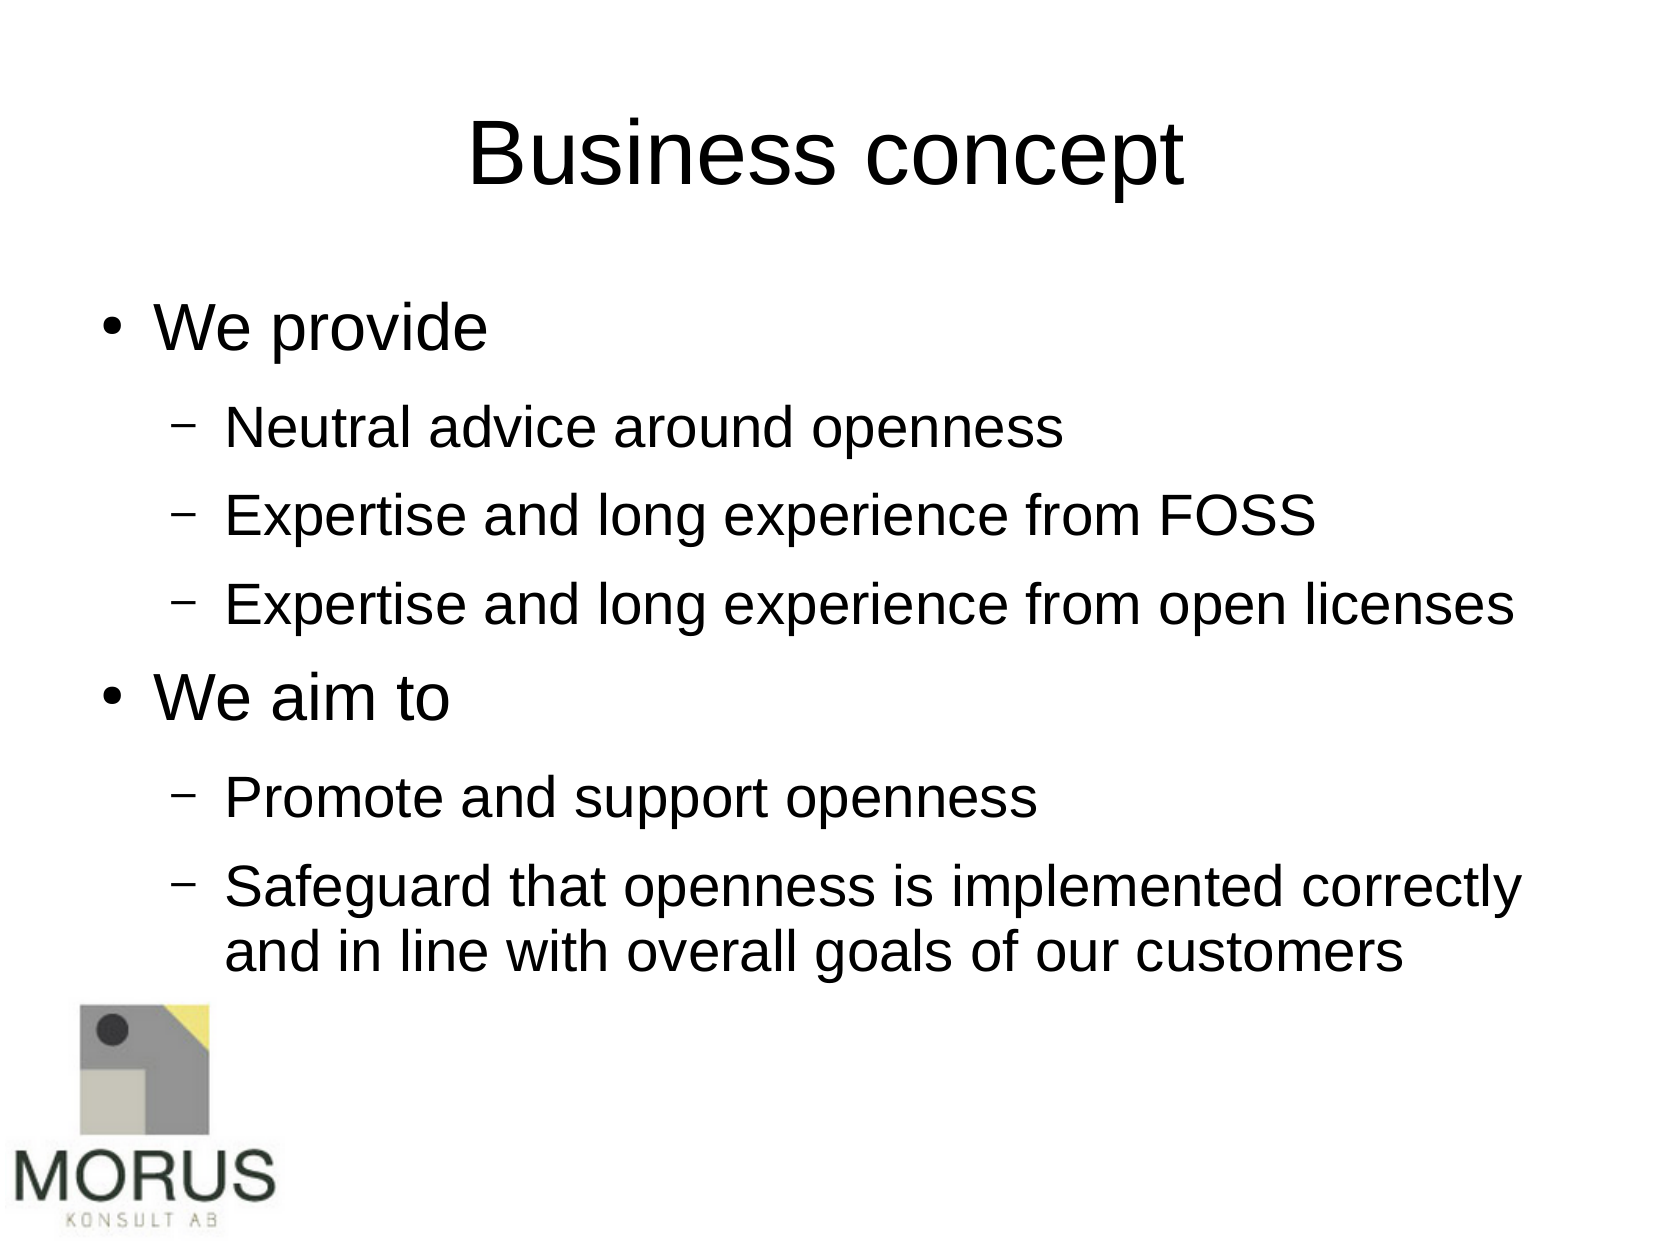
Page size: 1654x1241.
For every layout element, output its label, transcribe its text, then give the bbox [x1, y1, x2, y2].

title Business concept [82, 49, 1571, 257]
list We provide Neutral advice around openness Expertise and long experience from FOSS Expertise and long experience from open licenses We aim to Promote and support openness Safeguard that openness is implemented correctly and in line with overall goals of our customers [82, 290, 1538, 1010]
picture [5, 992, 285, 1241]
